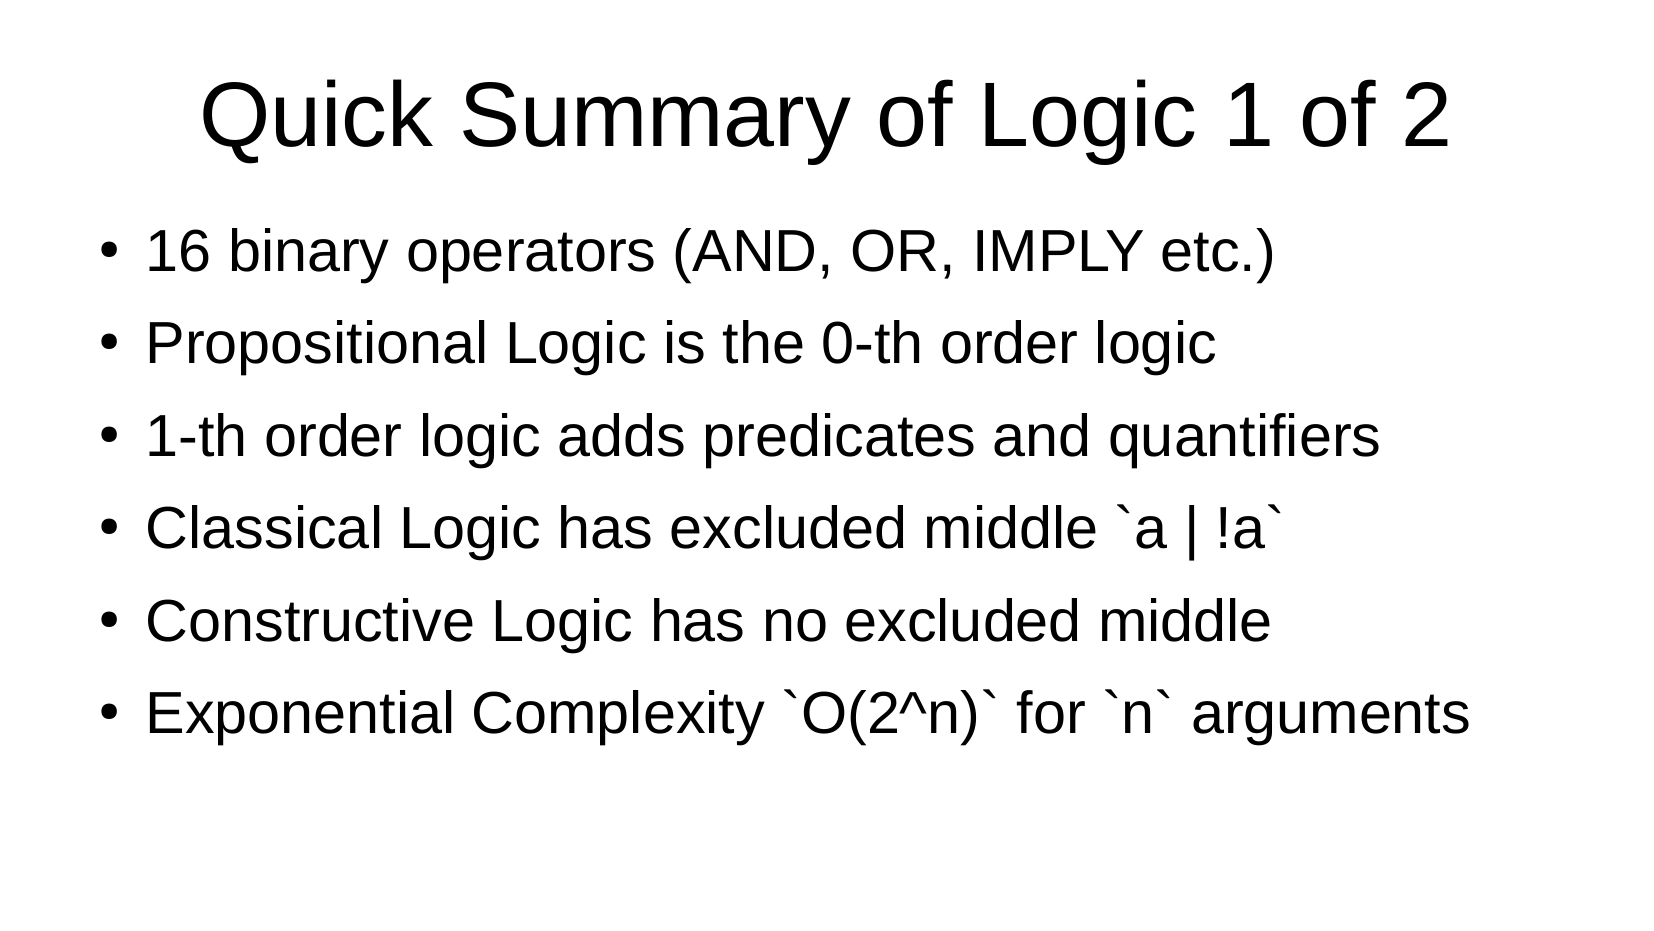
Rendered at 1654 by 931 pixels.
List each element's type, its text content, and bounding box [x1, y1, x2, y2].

list 16 binary operators (AND, OR, IMPLY etc.) Propositional Logic is the 0-th order logic 1-th order logic adds predicates and quantifiers Classical Logic has excluded middle `a | !a` Constructive Logic has no excluded middle Exponential Complexity `O(2^n)` for `n` arguments [82, 217, 1571, 758]
title Quick Summary of Logic 1 of 2 [82, 37, 1571, 193]
